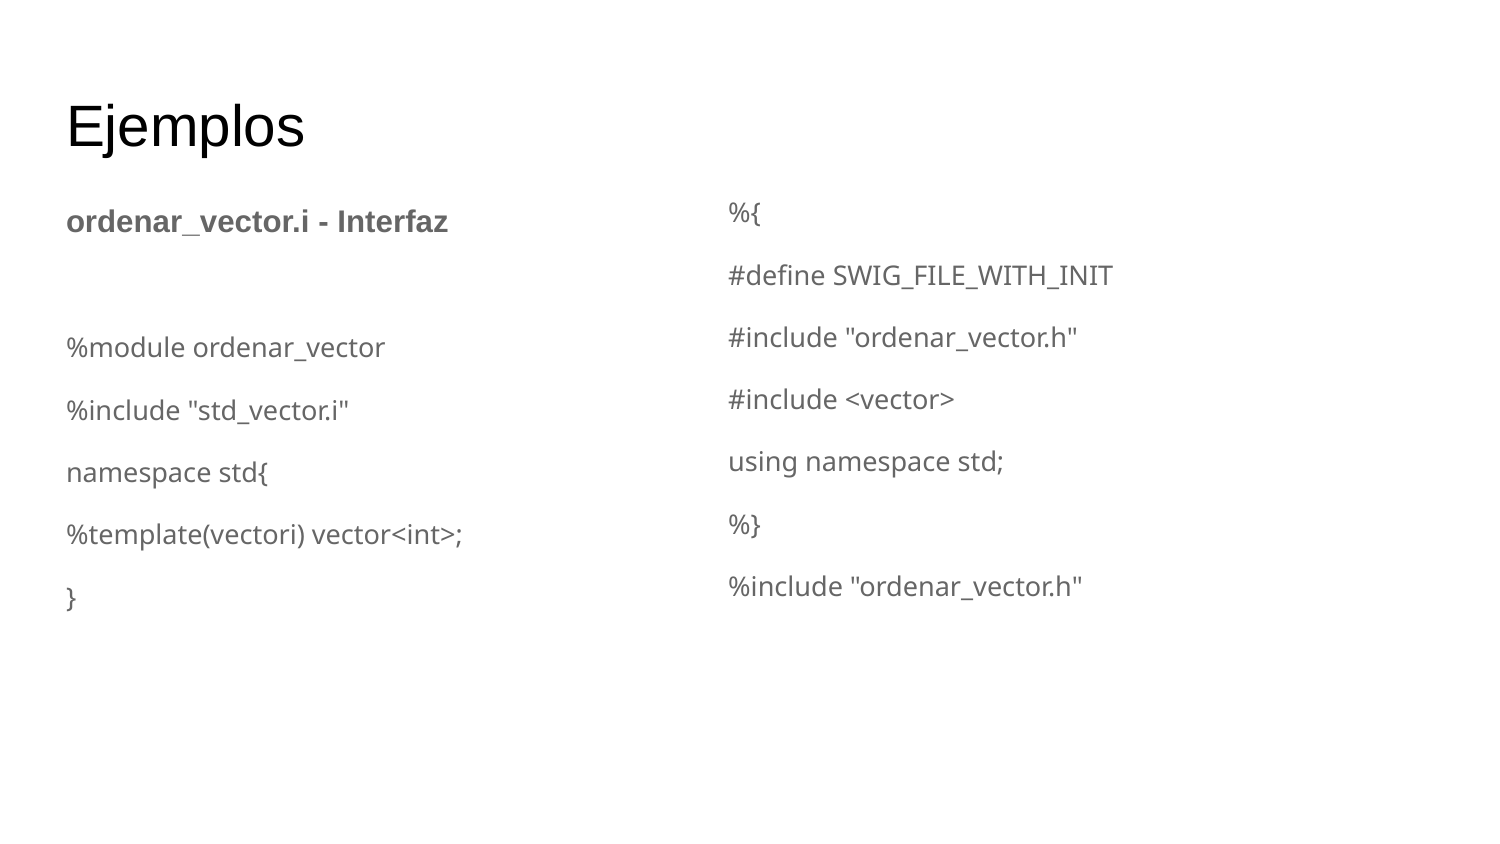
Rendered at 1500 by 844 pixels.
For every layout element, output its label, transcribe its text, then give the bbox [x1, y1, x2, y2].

text_box ordenar_vector.i - Interfaz %module ordenar_vector %include "std_vector.i" namespace std{ %template(vectori) vector<int>; } [51, 186, 1254, 844]
title Ejemplos [51, 72, 1449, 167]
text_box %{ #define SWIG_FILE_WITH_INIT #include "ordenar_vector.h" #include <vector> using namespace std; %} %include "ordenar_vector.h" [713, 175, 1500, 668]
